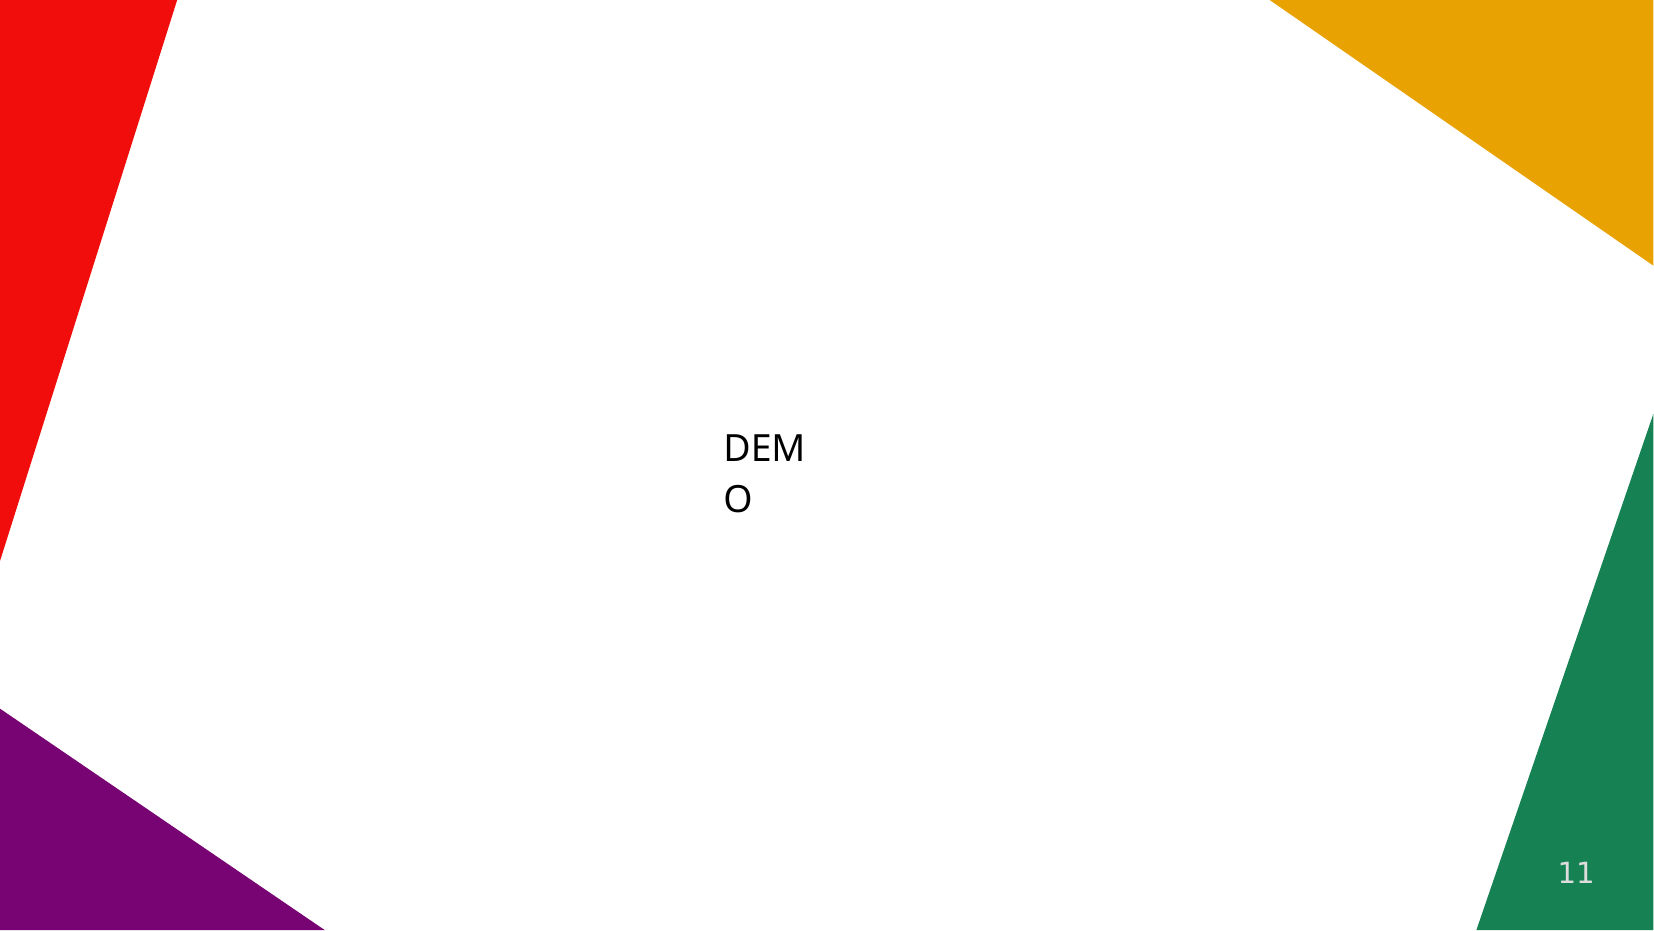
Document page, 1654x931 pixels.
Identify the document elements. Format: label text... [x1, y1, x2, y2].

text_box DEMO [708, 414, 845, 476]
